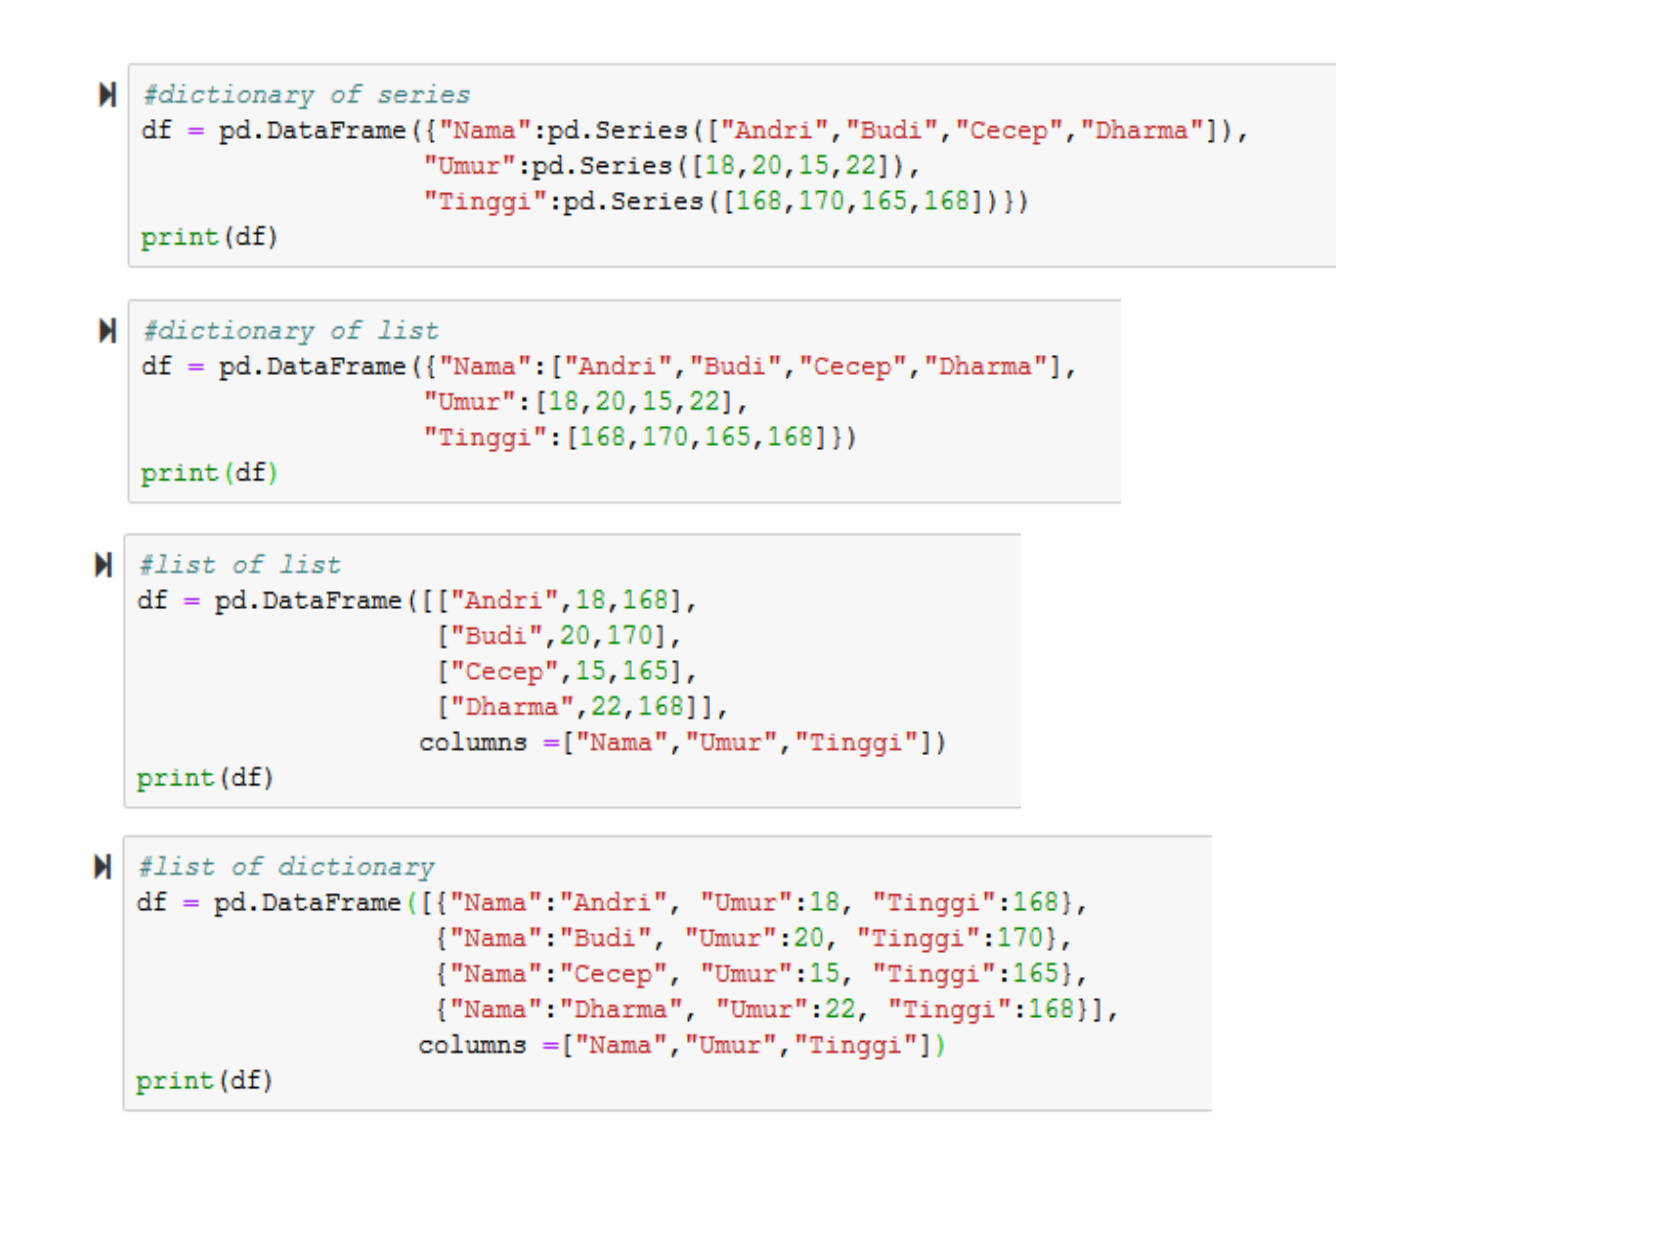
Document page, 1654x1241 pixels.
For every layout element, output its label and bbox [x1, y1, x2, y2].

picture [71, 49, 1336, 1129]
